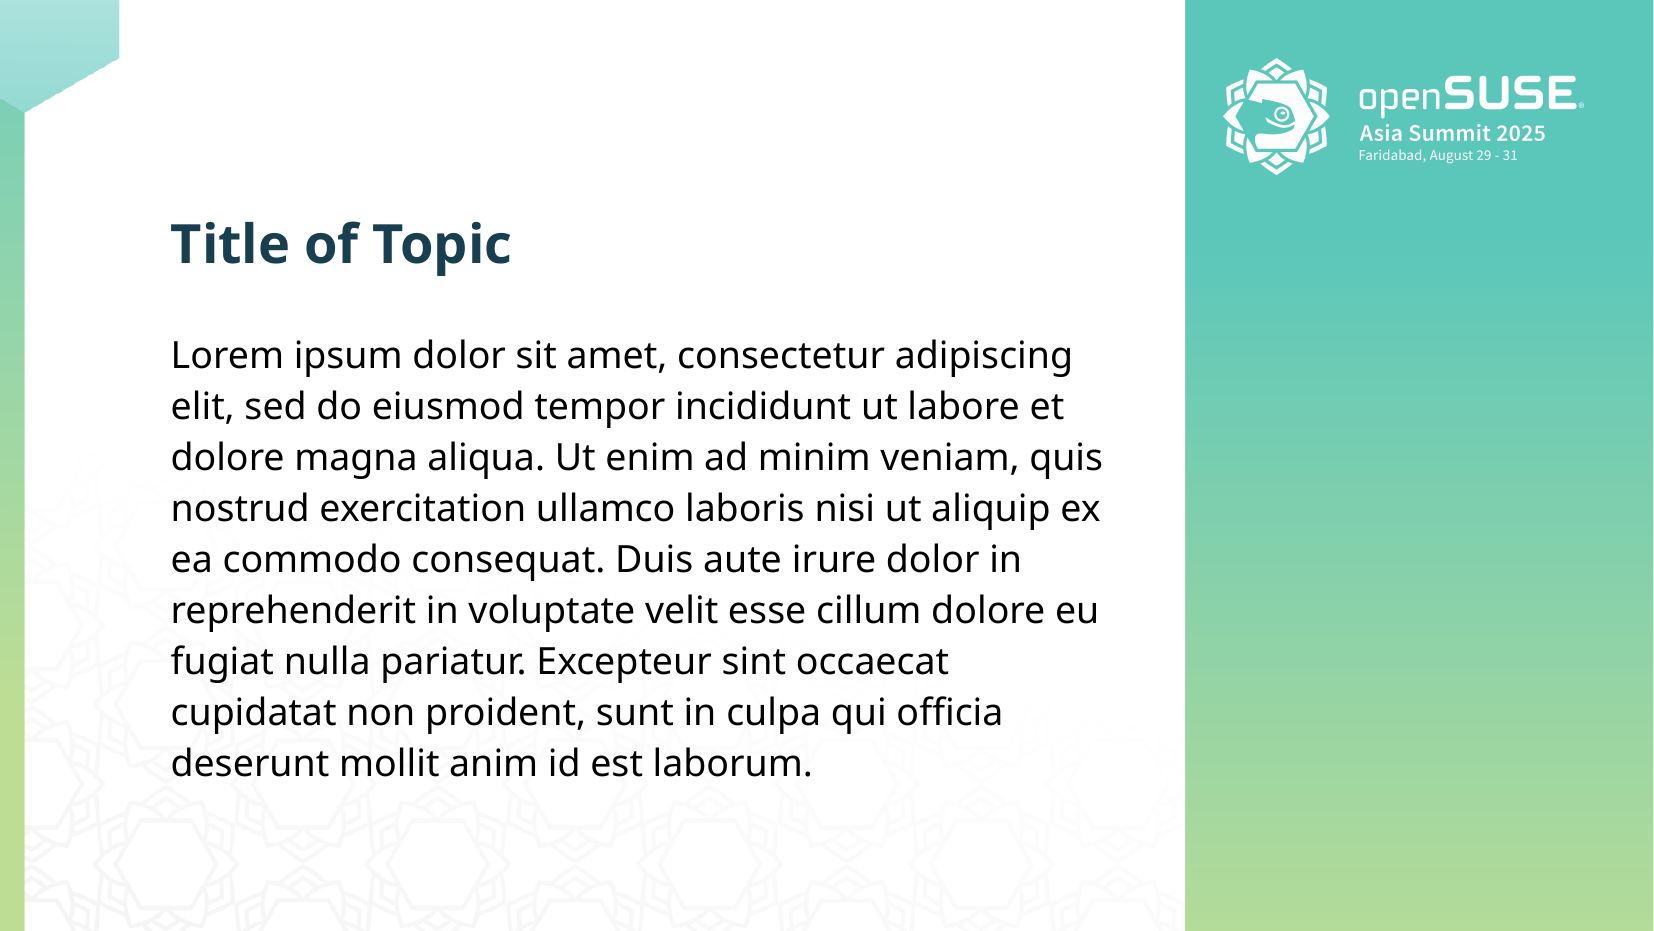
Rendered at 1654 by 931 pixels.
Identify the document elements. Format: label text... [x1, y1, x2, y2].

picture [0, 0, 1654, 931]
text_box Title of Topic [155, 187, 1201, 301]
text_box Lorem ipsum dolor sit amet, consectetur adipiscing elit, sed do eiusmod tempor incididunt ut labore et dolore magna aliqua. Ut enim ad minim veniam, quis nostrud exercitation ullamco laboris nisi ut aliquip ex ea commodo consequat. Duis aute irure dolor in reprehenderit in voluptate velit esse cillum dolore eu fugiat nulla pariatur. Excepteur sint occaecat cupidatat non proident, sunt in culpa qui officia deserunt mollit anim id est laborum. [155, 321, 1126, 826]
